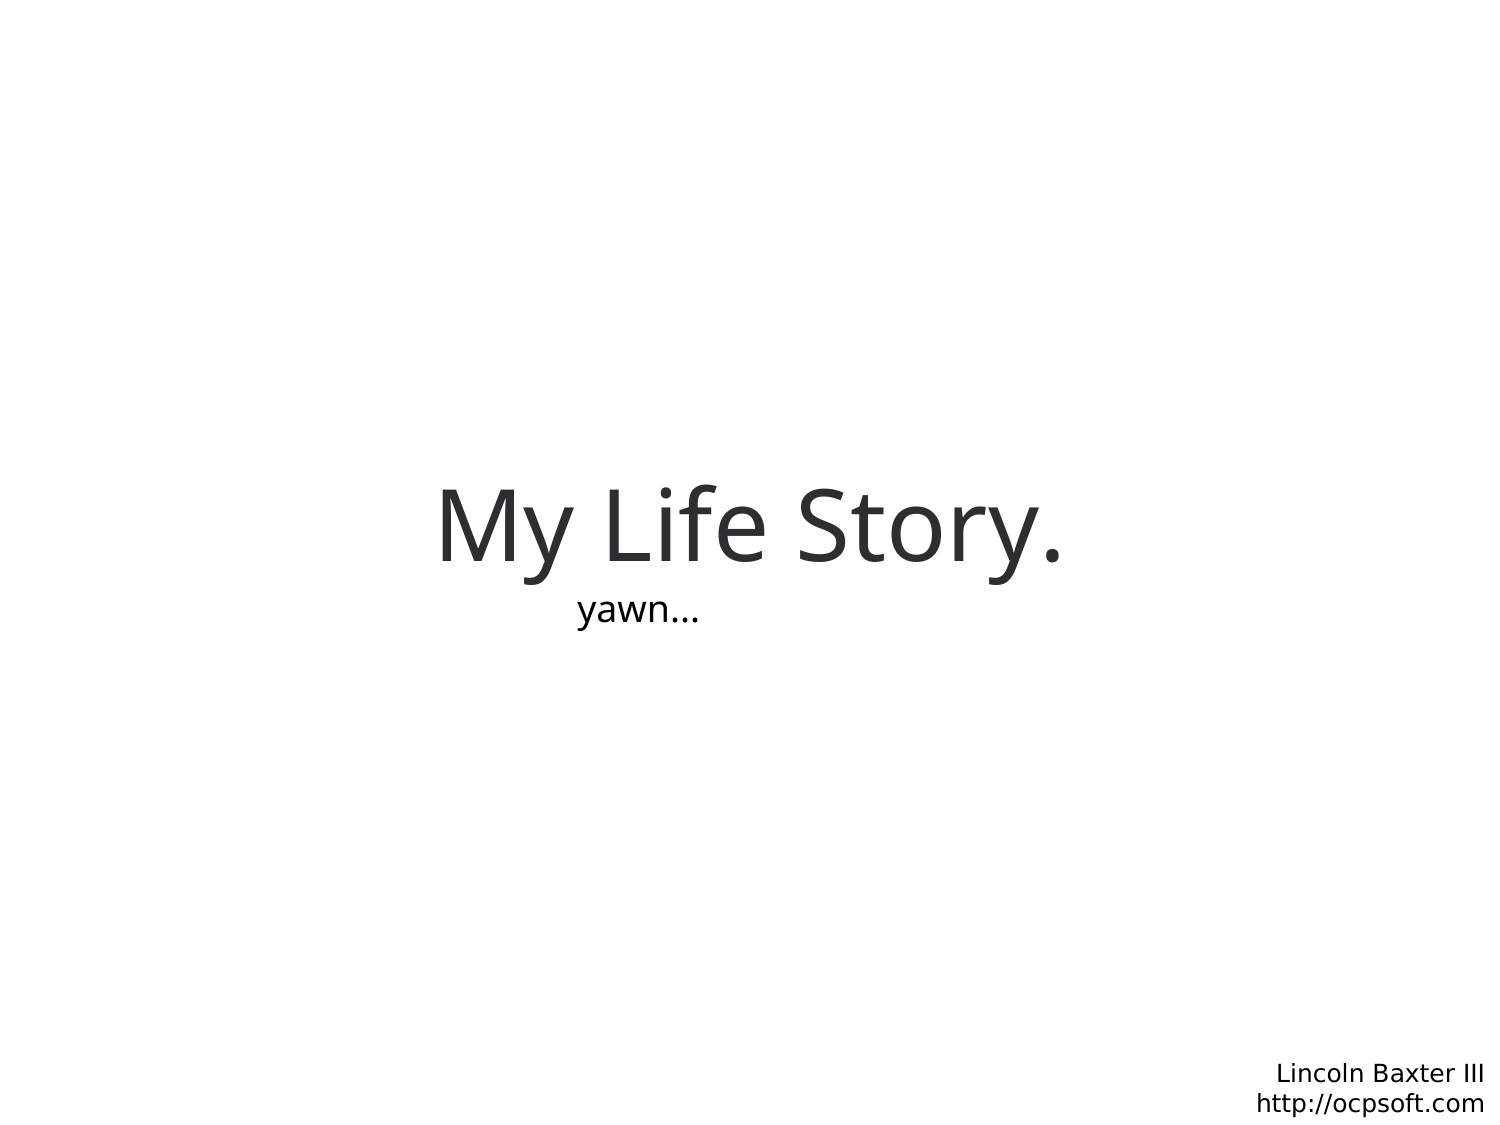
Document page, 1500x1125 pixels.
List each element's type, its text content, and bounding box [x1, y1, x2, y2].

subtitle My Life Story. [75, 119, 1425, 923]
text_box yawn... [562, 577, 1163, 638]
